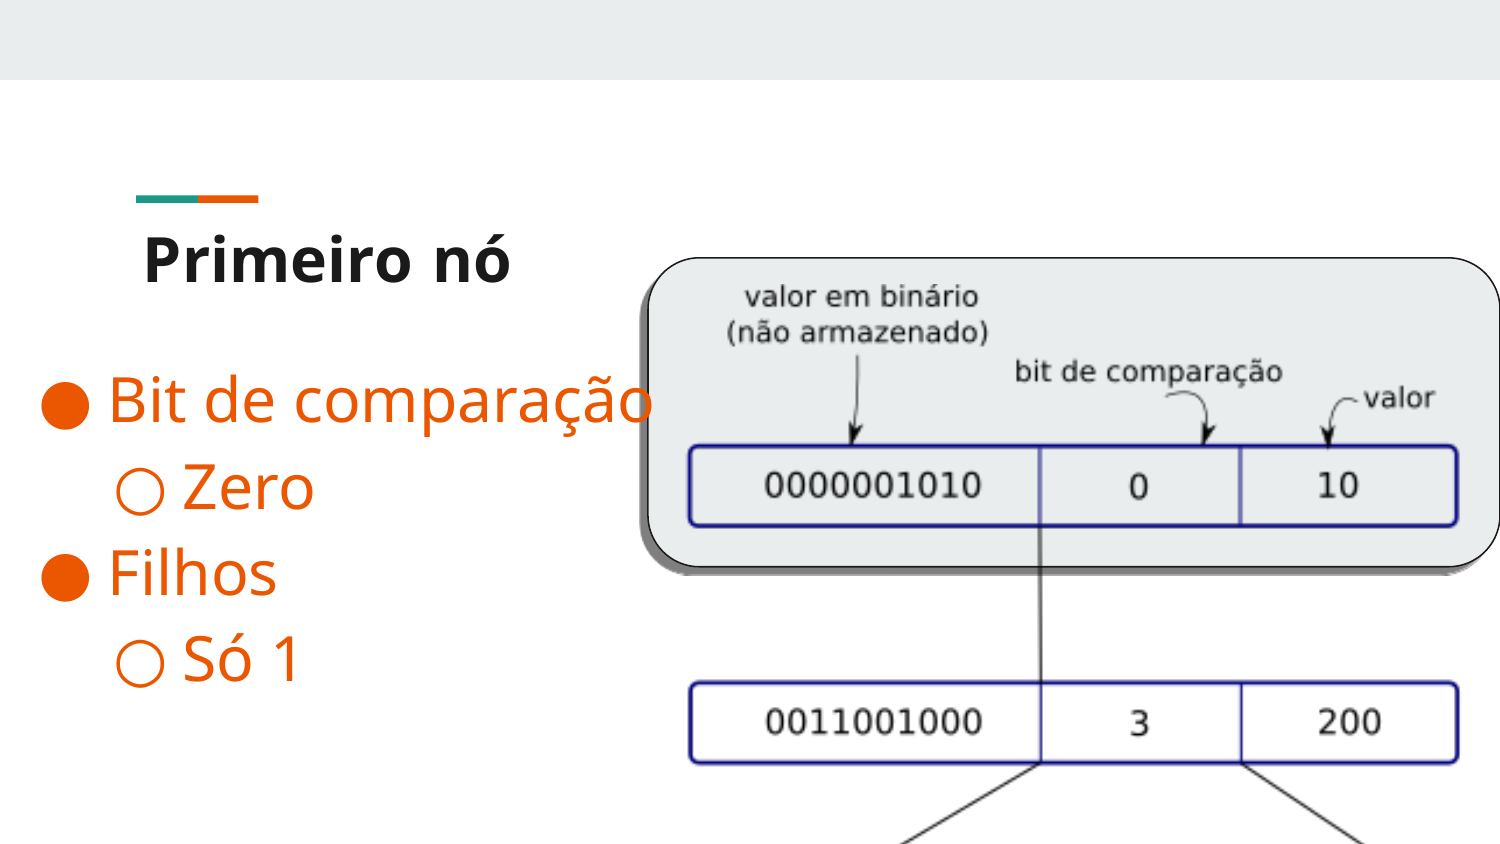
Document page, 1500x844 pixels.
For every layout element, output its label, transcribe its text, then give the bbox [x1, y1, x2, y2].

list Bit de comparação Zero Filhos Só 1 [17, 334, 1279, 540]
picture [0, 284, 1500, 844]
text_box [654, 257, 1494, 284]
title Primeiro nó [127, 192, 1390, 280]
